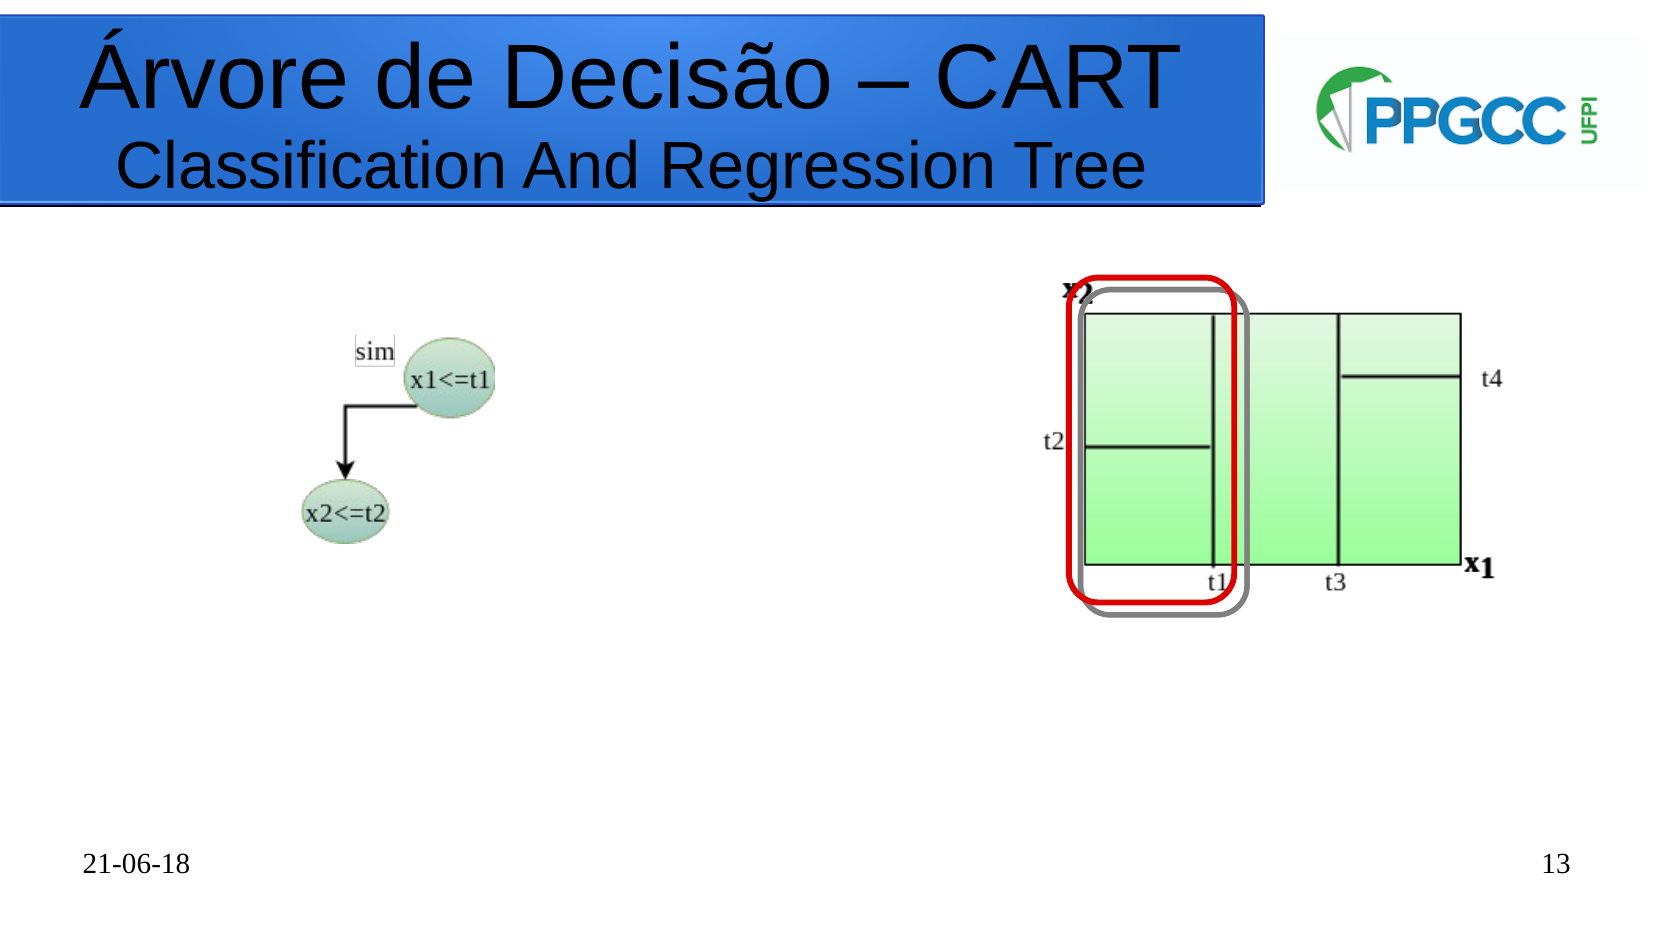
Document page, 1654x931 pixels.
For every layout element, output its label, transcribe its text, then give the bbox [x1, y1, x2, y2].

title Árvore de Decisão – CART Classification And Regression Tree [11, 26, 1252, 203]
picture [1228, 304, 1244, 597]
picture [301, 335, 495, 544]
picture [1084, 293, 1231, 597]
picture [1072, 281, 1219, 587]
picture [1275, 36, 1643, 190]
picture [1022, 271, 1524, 597]
